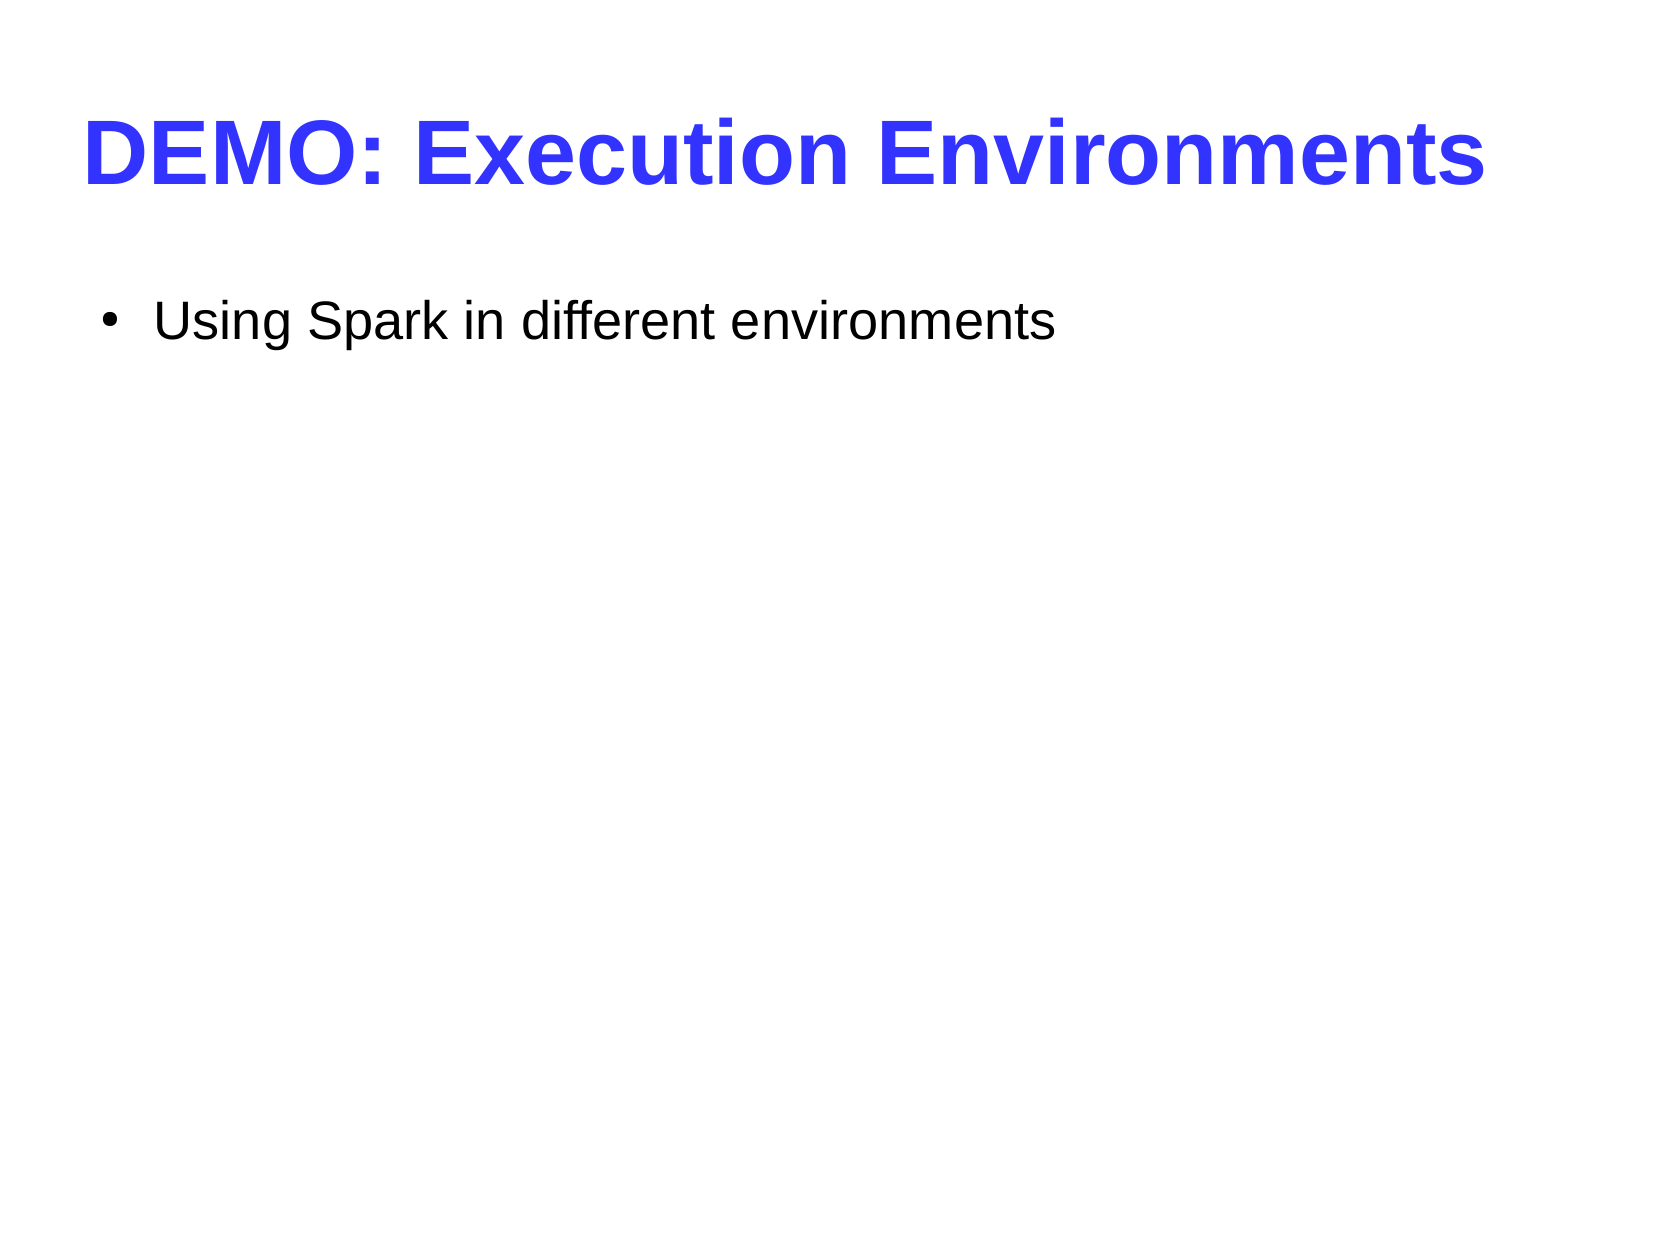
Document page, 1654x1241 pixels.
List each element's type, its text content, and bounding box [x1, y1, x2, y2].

title DEMO: Execution Environments [82, 49, 1571, 257]
list Using Spark in different environments [82, 290, 1571, 1010]
